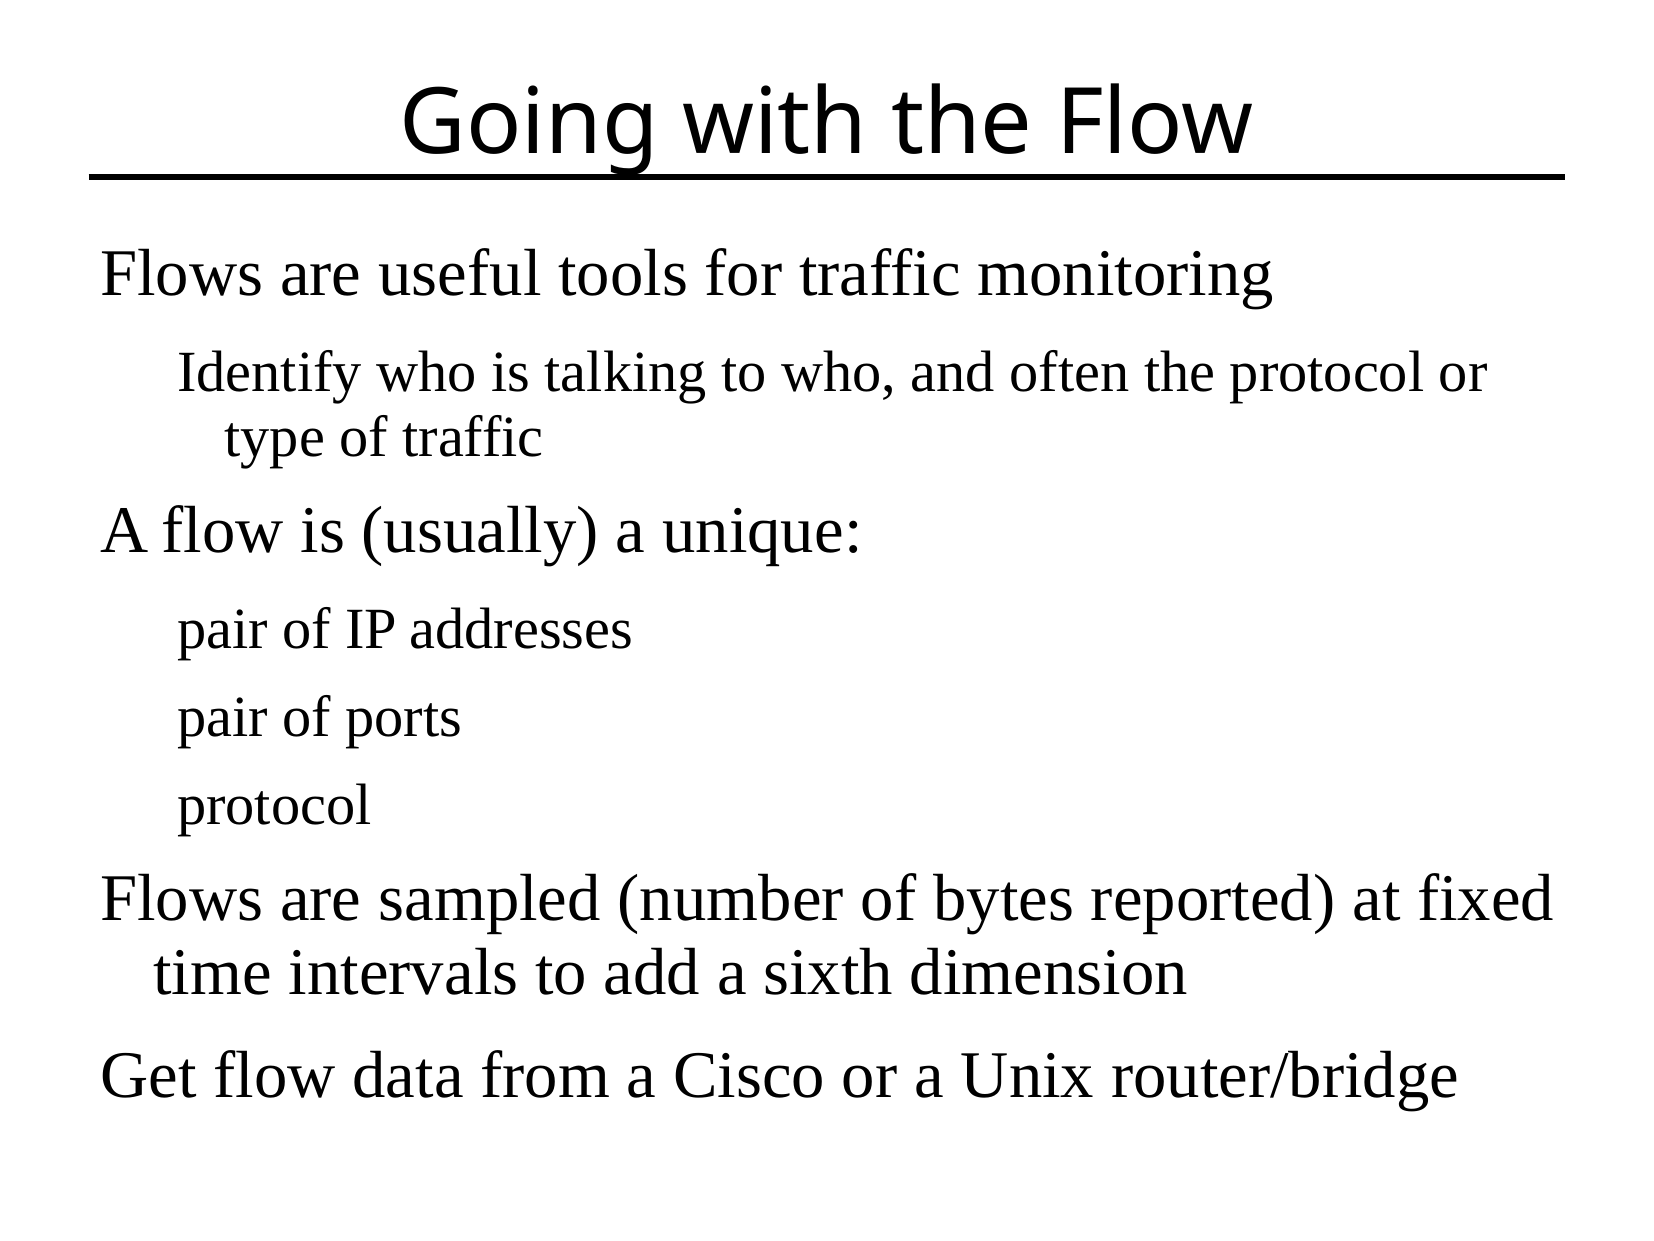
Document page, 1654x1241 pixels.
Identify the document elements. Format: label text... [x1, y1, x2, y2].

title Going with the Flow [82, 36, 1571, 200]
list Flows are useful tools for traffic monitoring Identify who is talking to who, and often the protocol or type of traffic A flow is (usually) a unique: pair of IP addresses pair of ports protocol Flows are sampled (number of bytes reported) at fixed time intervals to add a sixth dimension Get flow data from a Cisco or a Unix router/bridge [82, 236, 1571, 1113]
